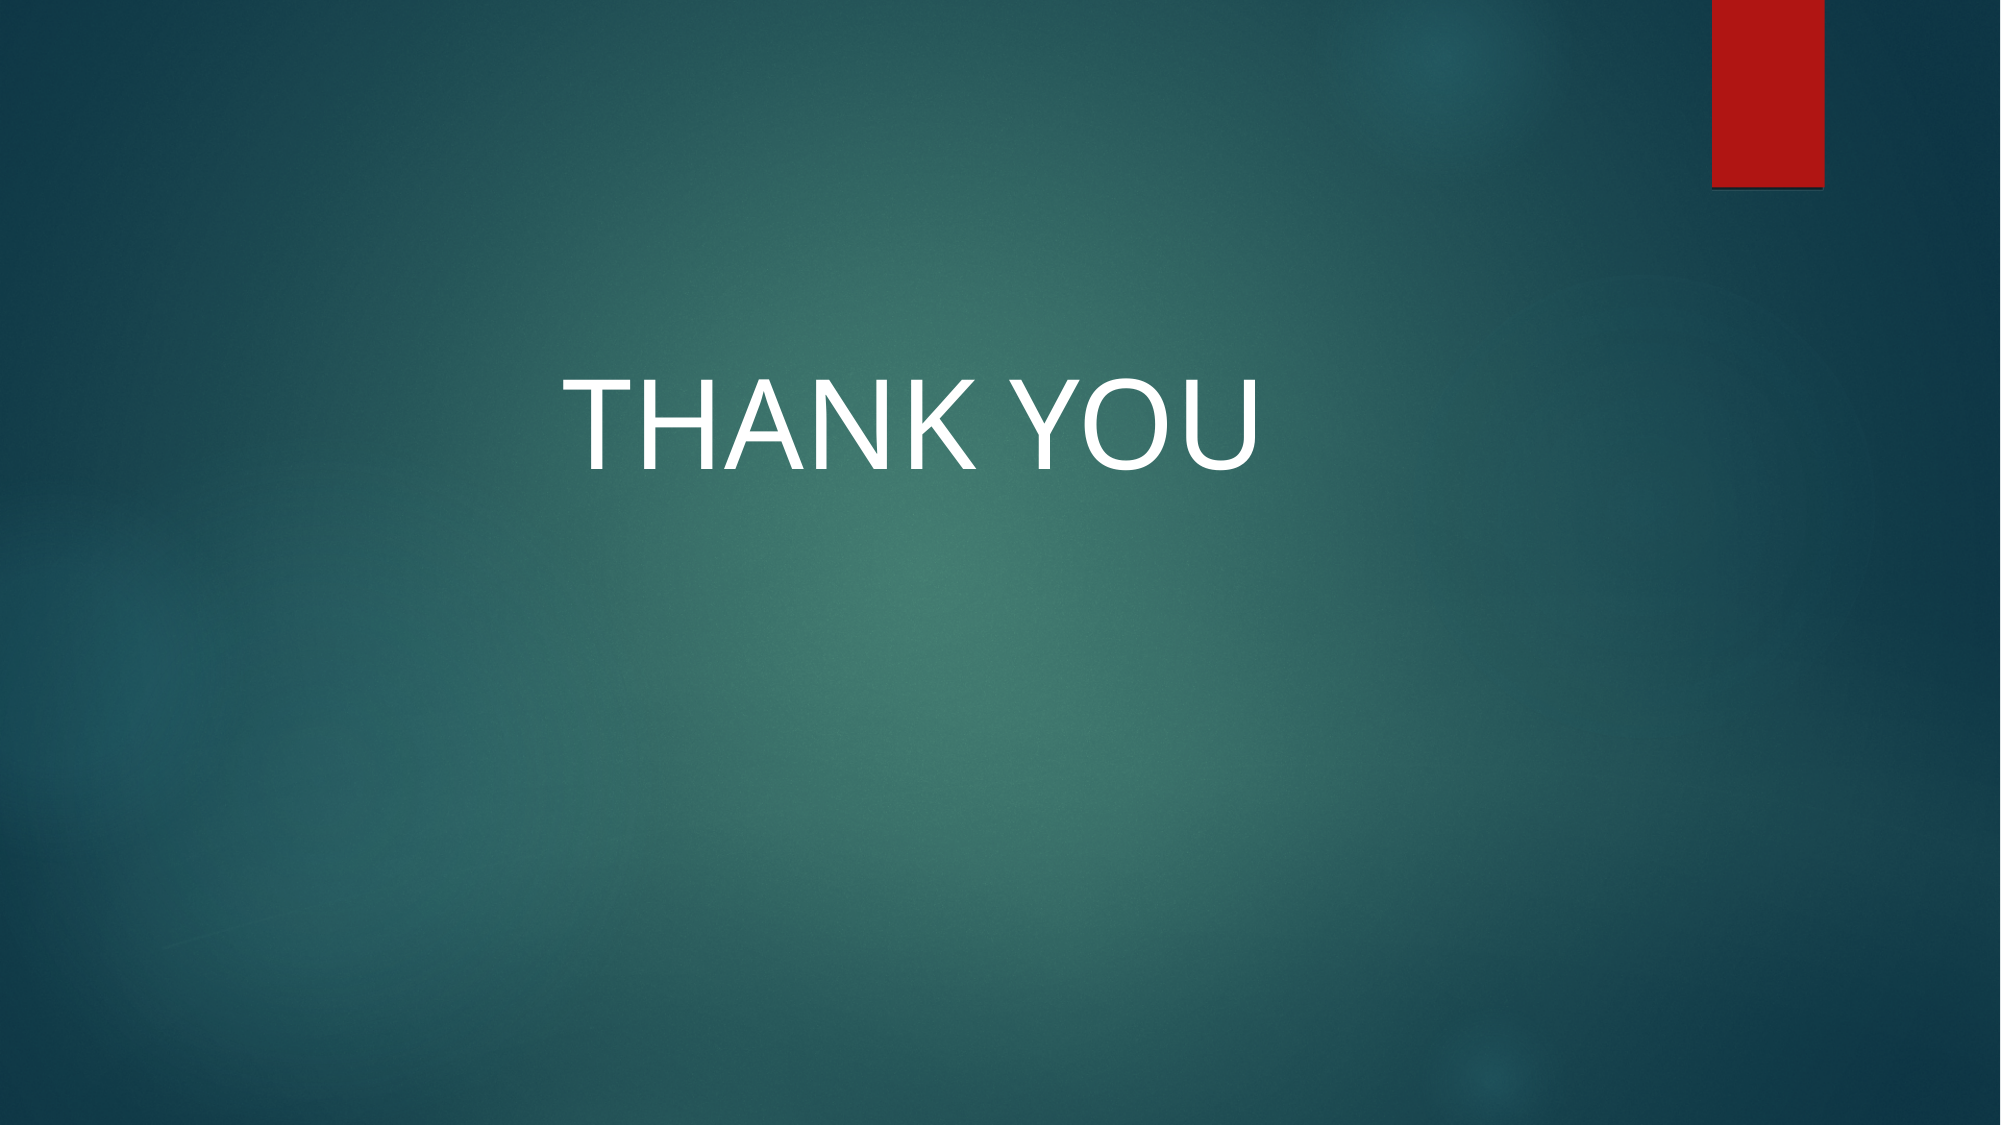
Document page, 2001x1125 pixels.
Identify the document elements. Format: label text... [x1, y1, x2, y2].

list THANK YOU [181, 336, 1649, 1025]
picture [0, 0, 2001, 1125]
